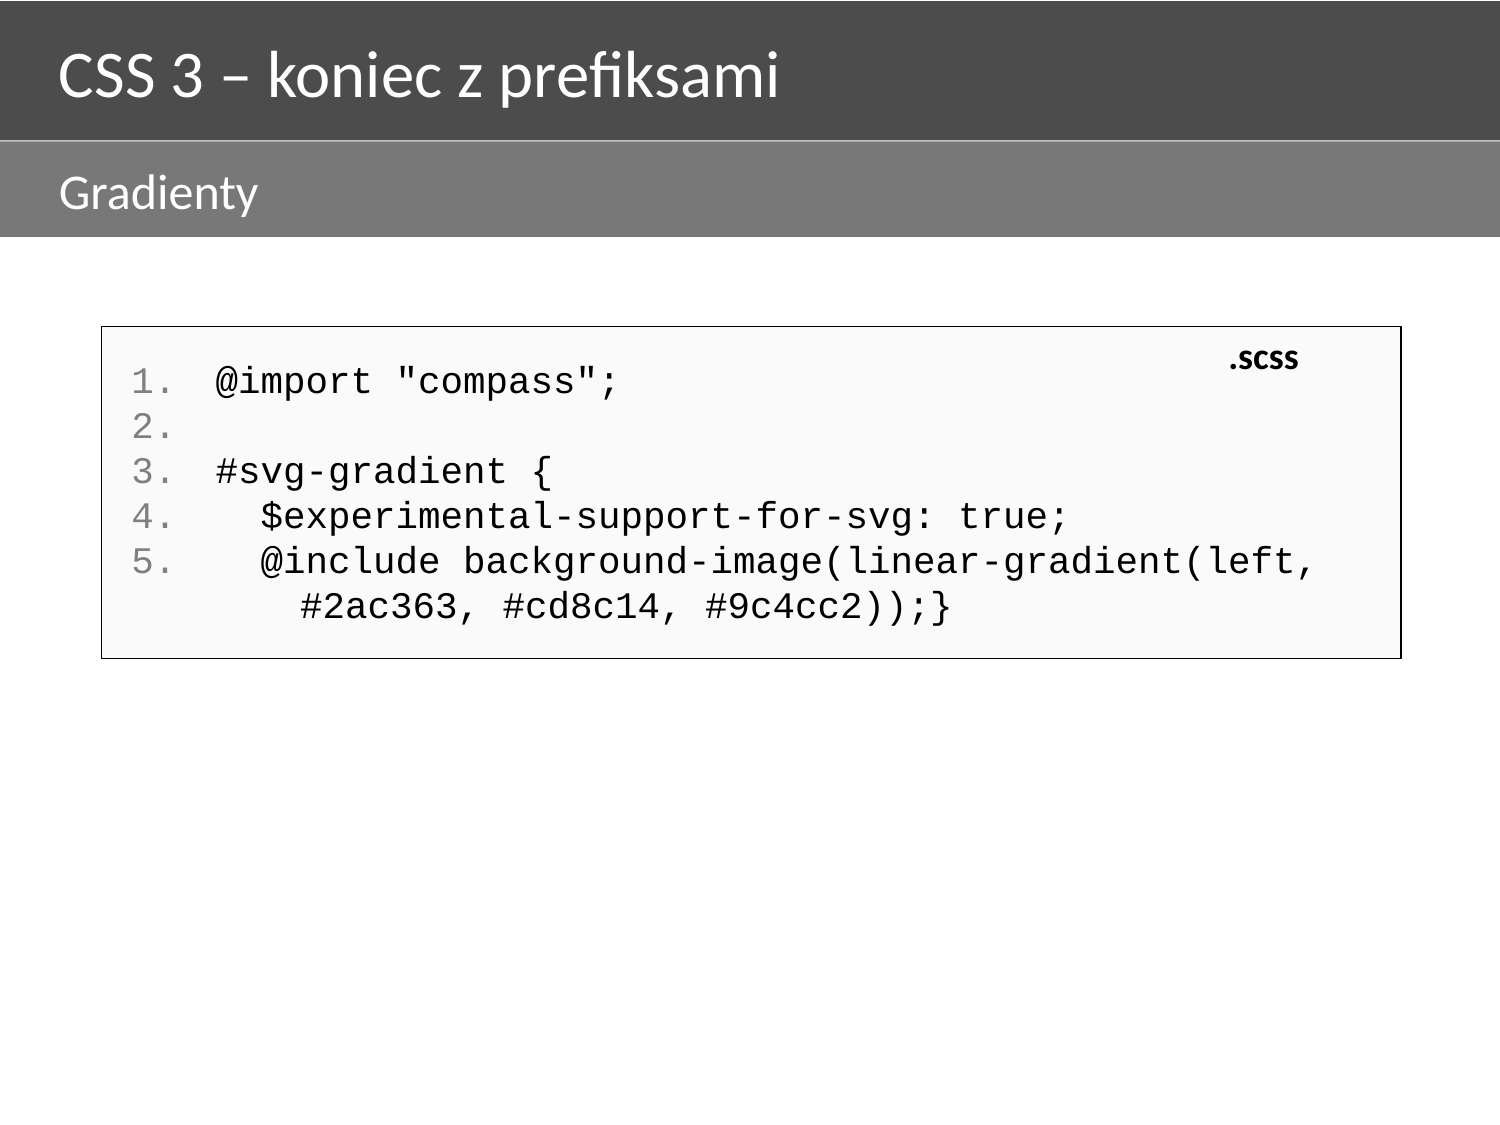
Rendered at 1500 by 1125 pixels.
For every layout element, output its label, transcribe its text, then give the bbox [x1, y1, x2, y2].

text_box .scss [1213, 324, 1403, 386]
text_box @import "compass"; #svg-gradient { $experimental-support-for-svg: true; @include background-image(linear-gradient(left, #2ac363, #cd8c14, #9c4cc2));} [101, 326, 1401, 659]
text_box Gradienty [0, 141, 1500, 237]
text_box CSS 3 – koniec z prefiksami [0, 1, 1500, 140]
